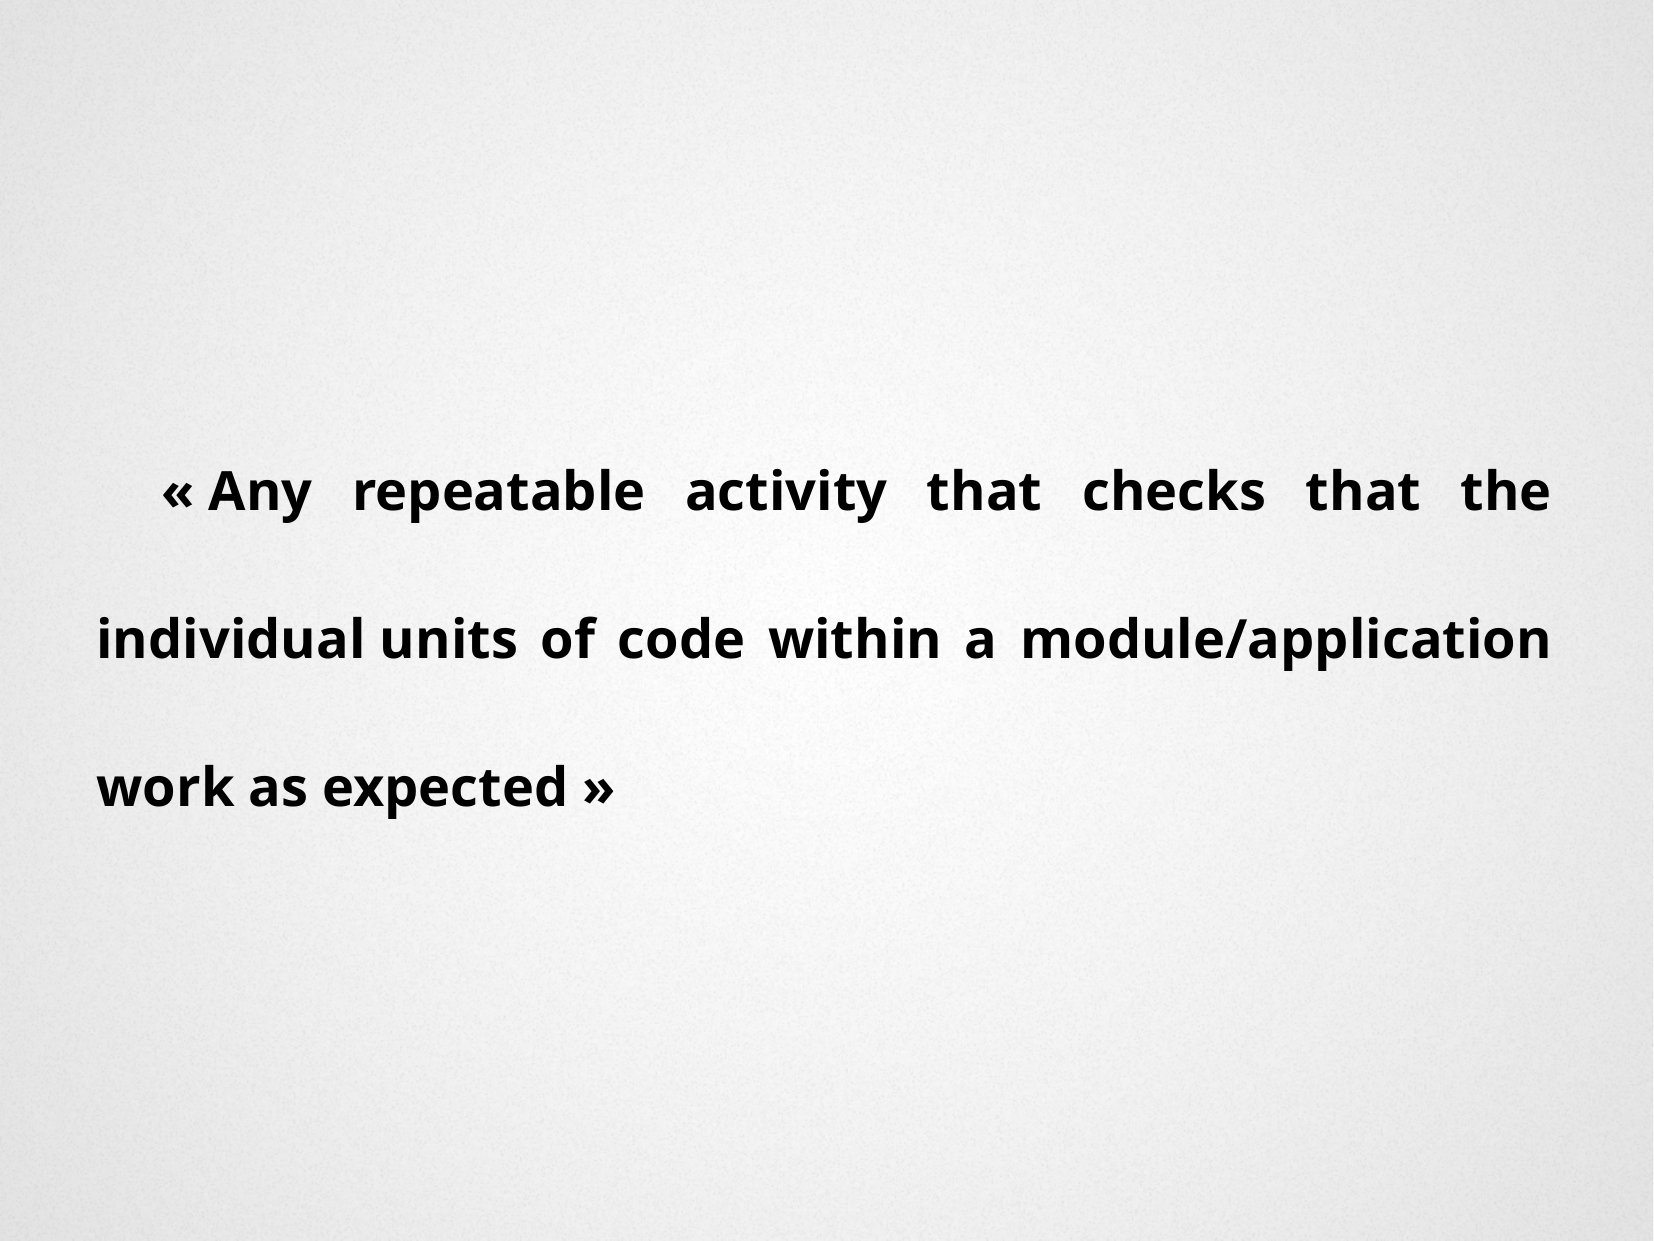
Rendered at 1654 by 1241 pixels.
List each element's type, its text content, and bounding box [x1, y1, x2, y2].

text_box « Any repeatable activity that checks that the individual units of code within a module/application work as expected » [96, 337, 1554, 863]
picture [0, 0, 1654, 1241]
